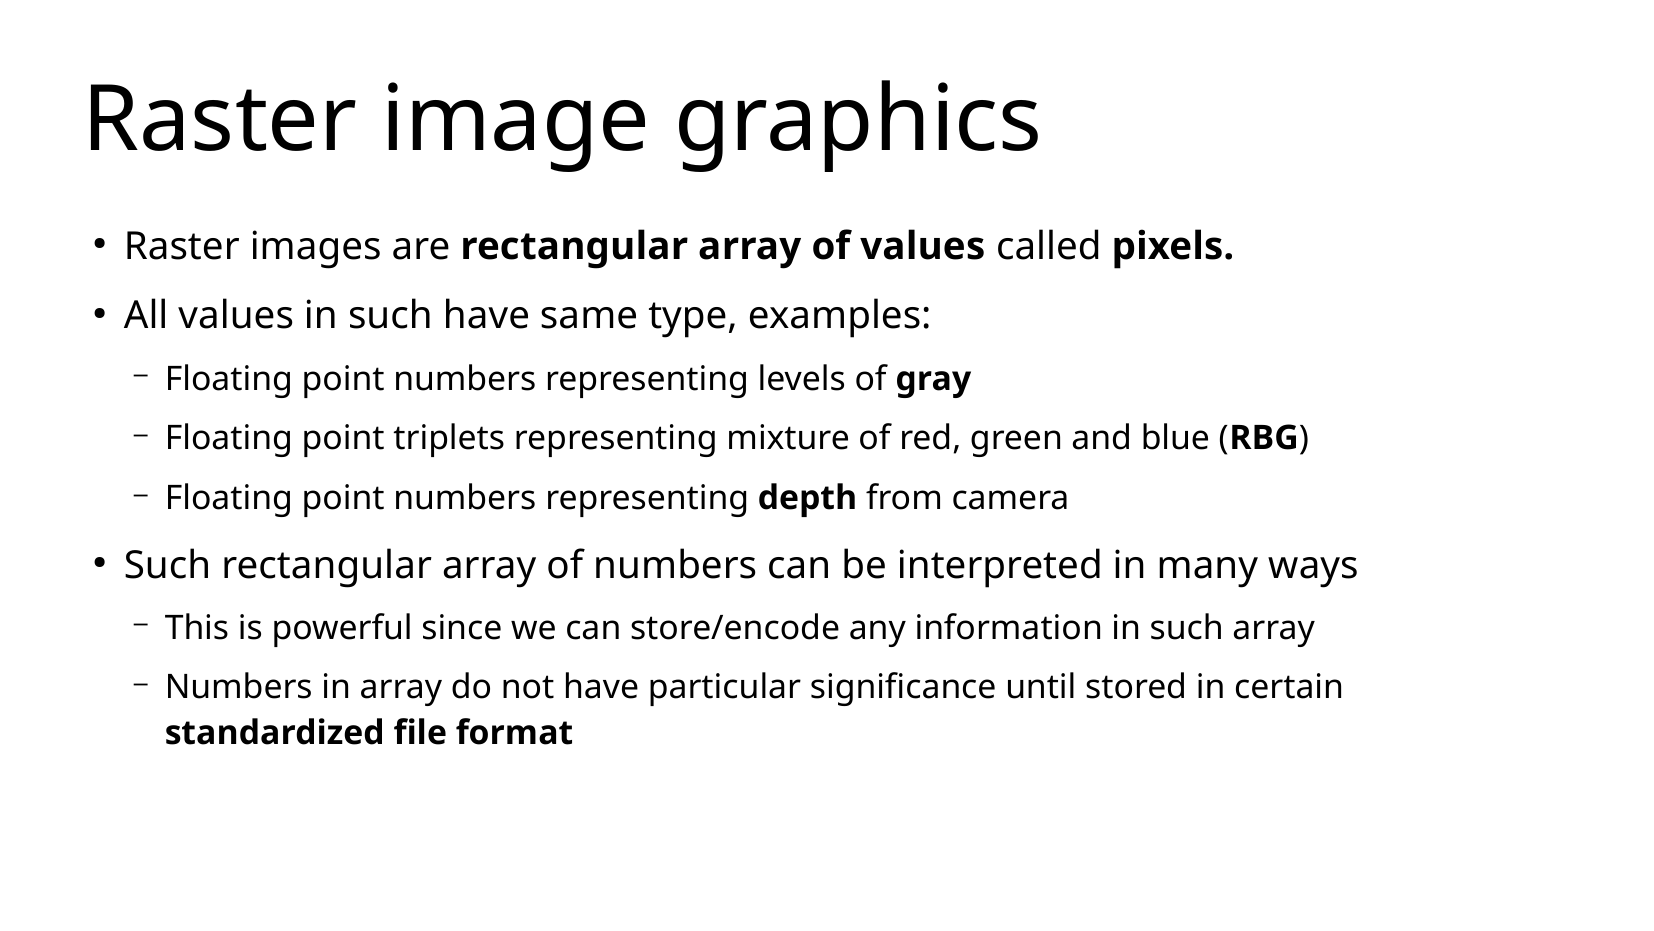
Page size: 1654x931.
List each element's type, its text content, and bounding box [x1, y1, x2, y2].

title Raster image graphics [82, 37, 1571, 193]
list Raster images are rectangular array of values called pixels. All values in such have same type, examples: Floating point numbers representing levels of gray Floating point triplets representing mixture of red, green and blue (RBG) Floating point numbers representing depth from camera Such rectangular array of numbers can be interpreted in many ways This is powerful since we can store/encode any information in such array Numbers in array do not have particular significance until stored in certain standardized file format [82, 217, 1571, 758]
